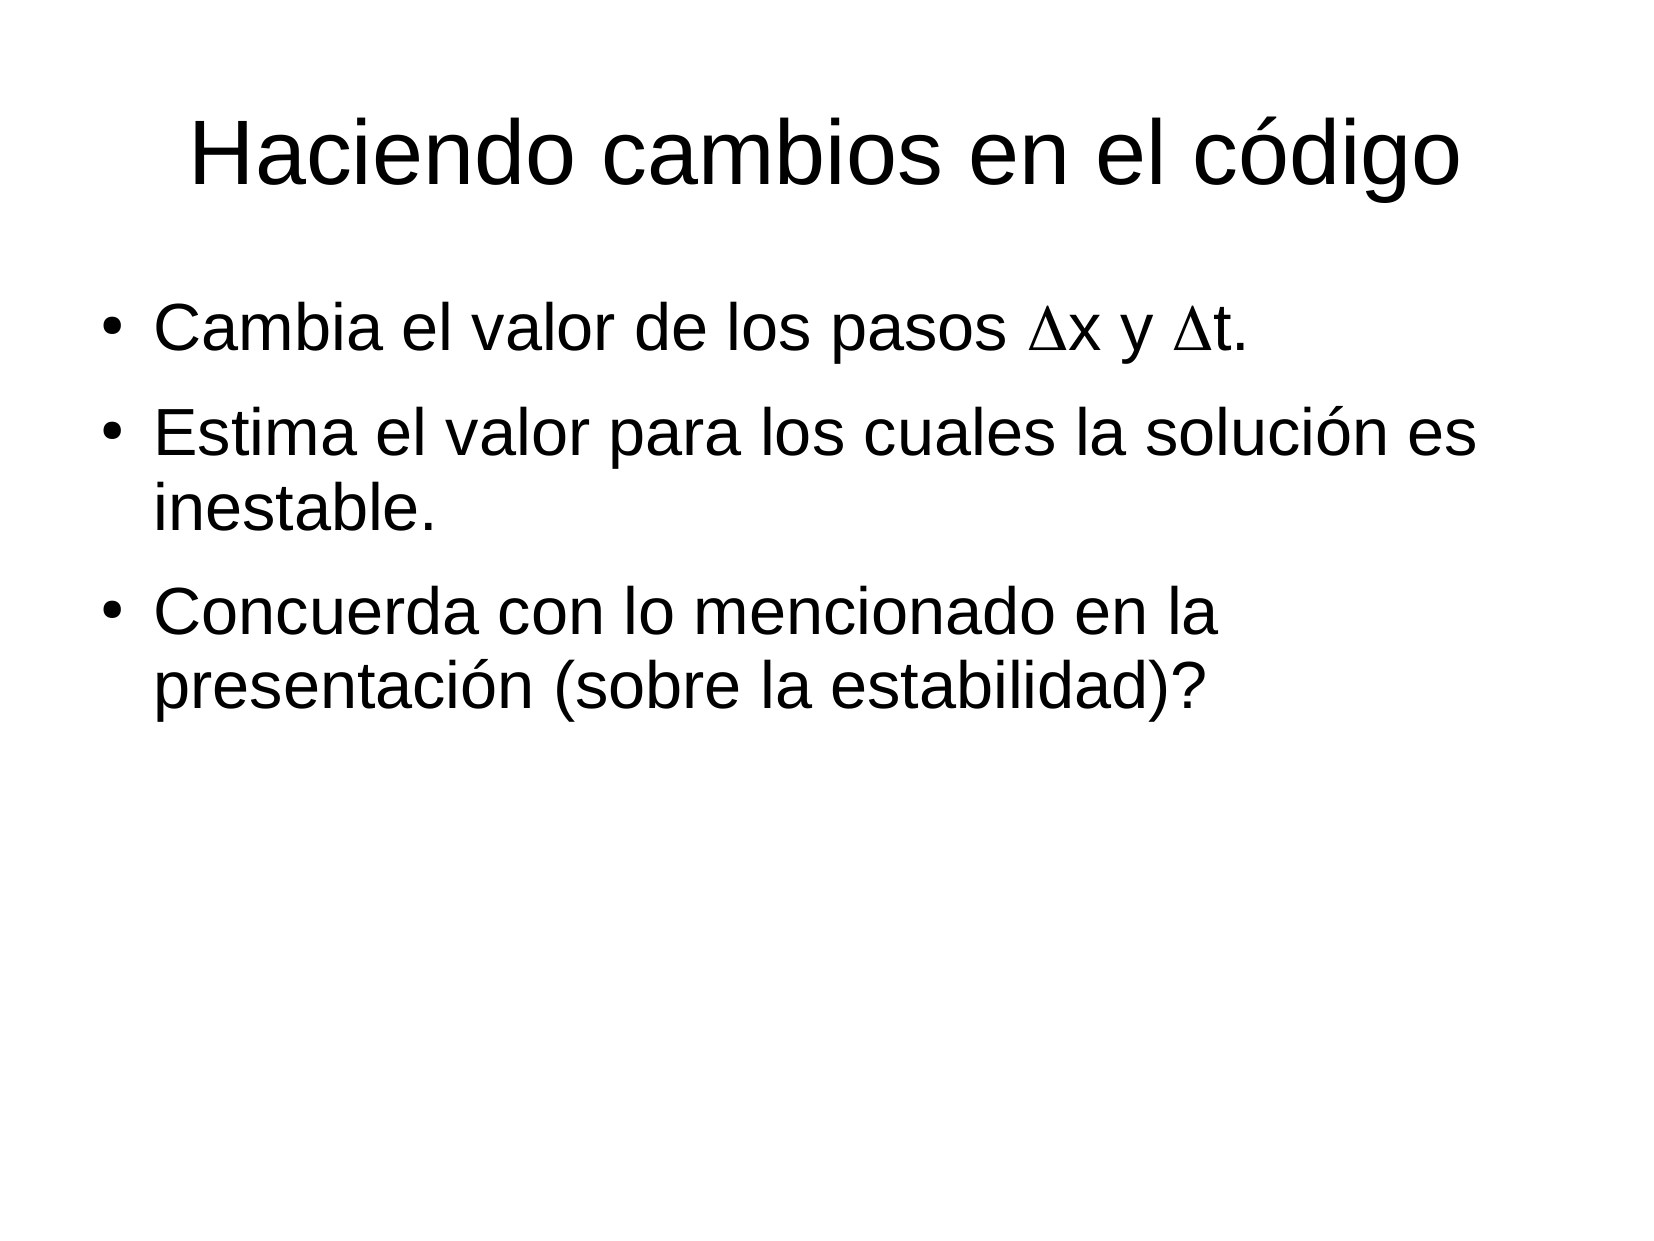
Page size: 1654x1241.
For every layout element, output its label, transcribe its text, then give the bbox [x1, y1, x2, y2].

title Haciendo cambios en el código [82, 49, 1571, 257]
list Cambia el valor de los pasos Dx y Dt. Estima el valor para los cuales la solución es inestable. Concuerda con lo mencionado en la presentación (sobre la estabilidad)? [82, 290, 1571, 1094]
